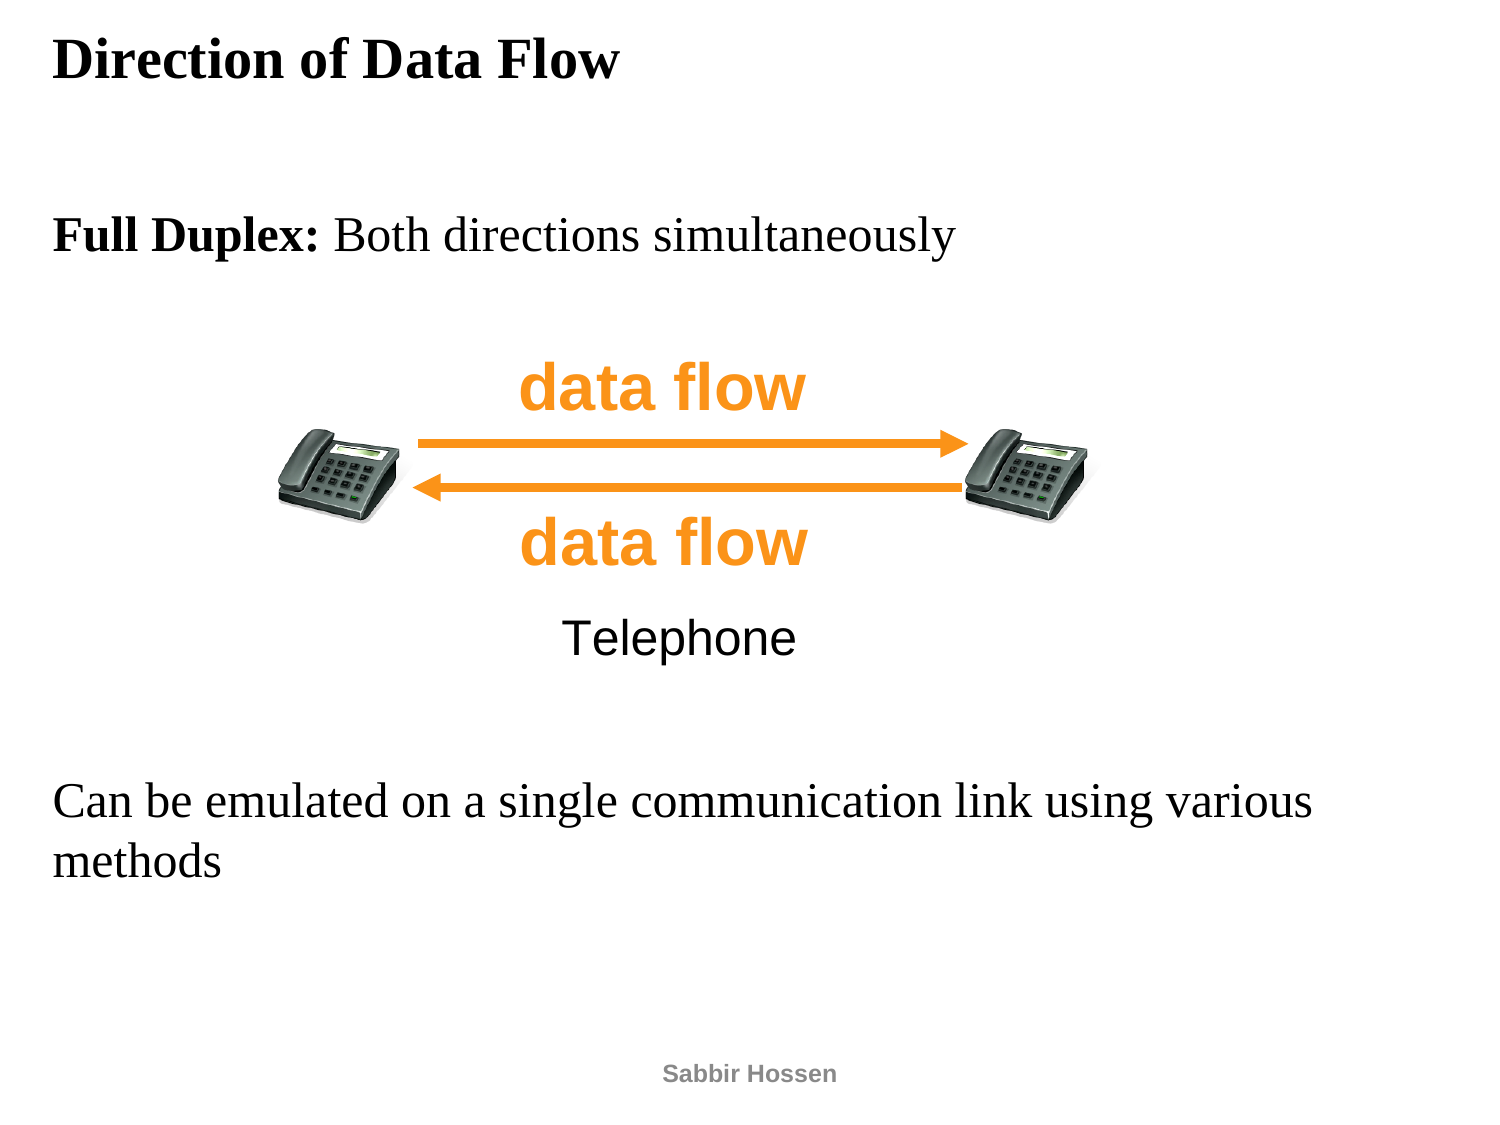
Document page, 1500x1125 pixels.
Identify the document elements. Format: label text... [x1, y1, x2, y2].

picture [275, 399, 413, 538]
text_box data flow [505, 491, 824, 587]
text_box Sabbir Hossen [496, 1042, 1004, 1103]
picture [962, 399, 1101, 538]
list Direction of Data Flow Full Duplex: Both directions simultaneously Telephone Can be emulated on a single communication link using various methods [37, 12, 1476, 1100]
text_box data flow [503, 335, 823, 432]
